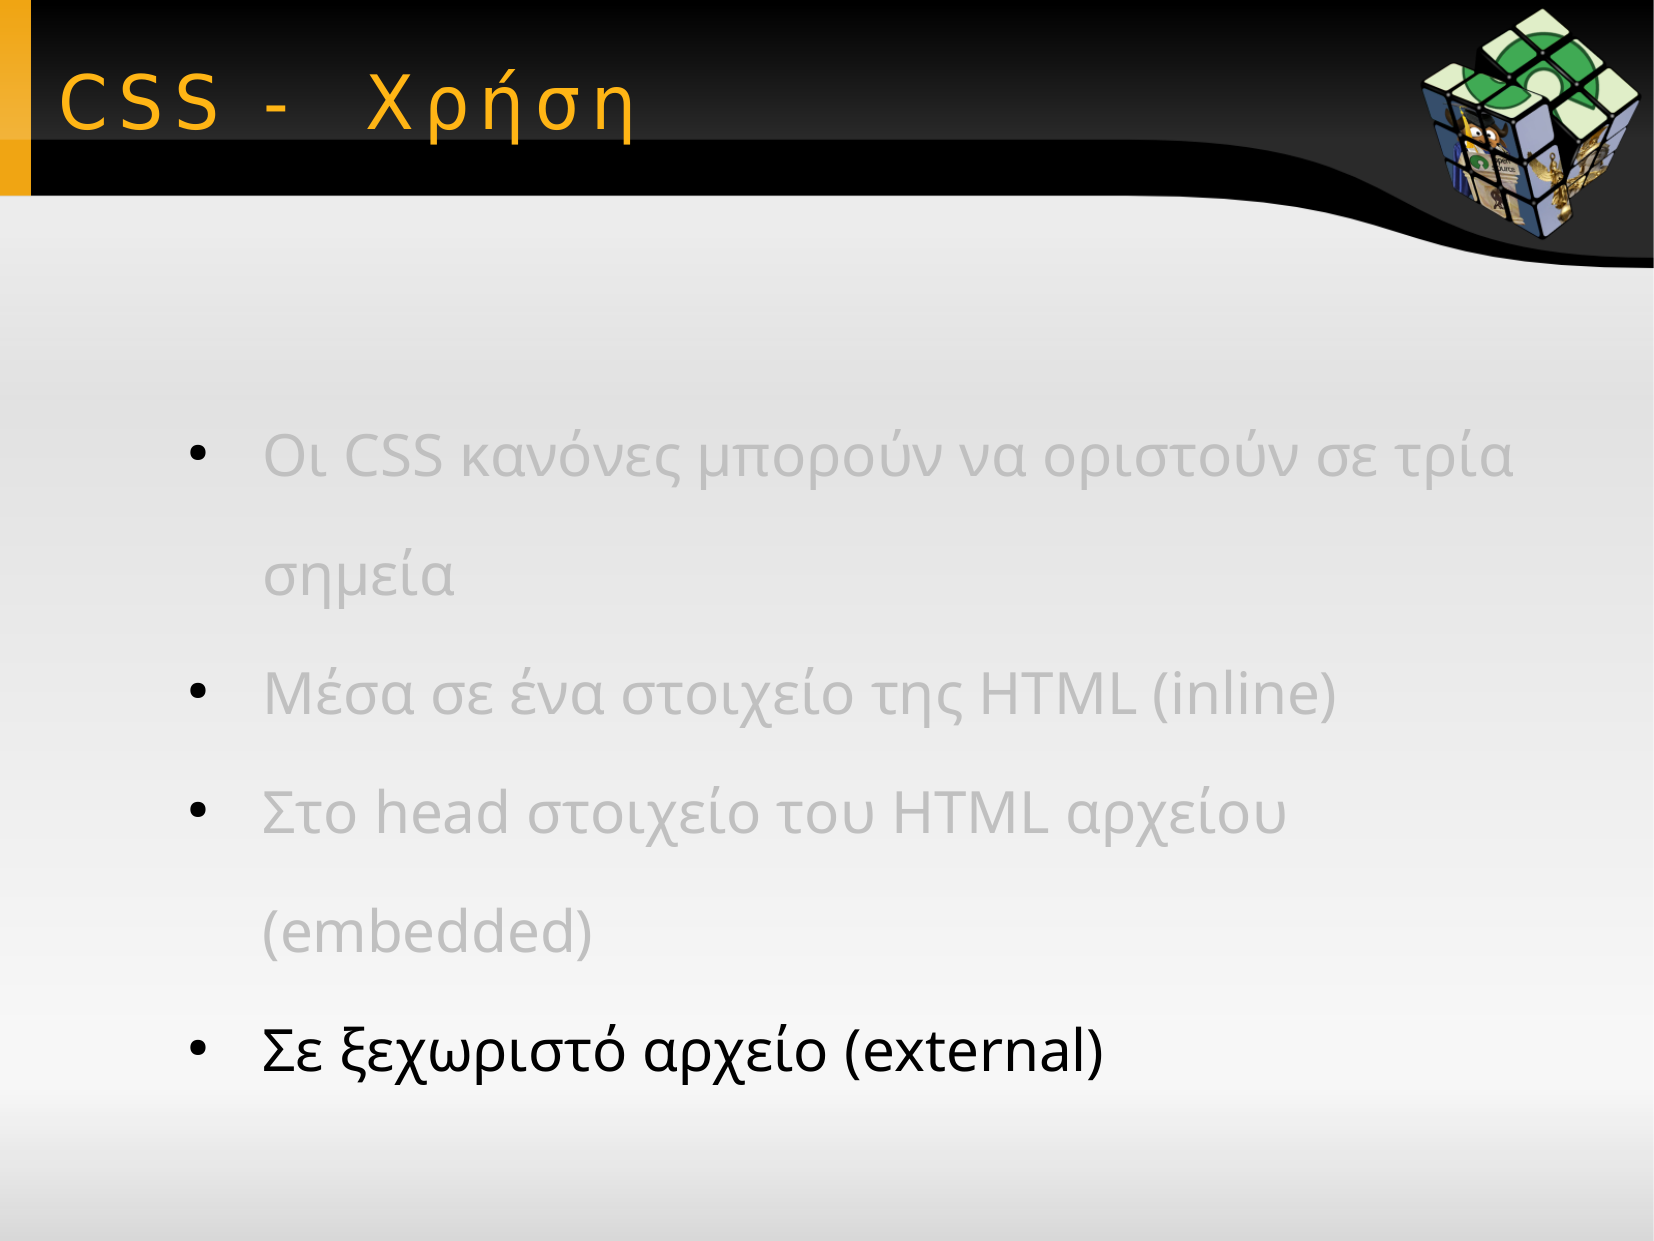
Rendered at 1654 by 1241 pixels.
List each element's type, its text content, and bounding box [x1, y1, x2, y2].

picture [0, 0, 1654, 1241]
subtitle Οι CSS κανόνες μπορούν να οριστούν σε τρία σημεία Μέσα σε ένα στοιχείo της HTML (inline) Στο head στοιχείο του HTML αρχείου (embedded) Σε ξεχωριστό αρχείο (external) [187, 375, 1576, 1080]
title CSS - Χρήση [59, 29, 1270, 178]
